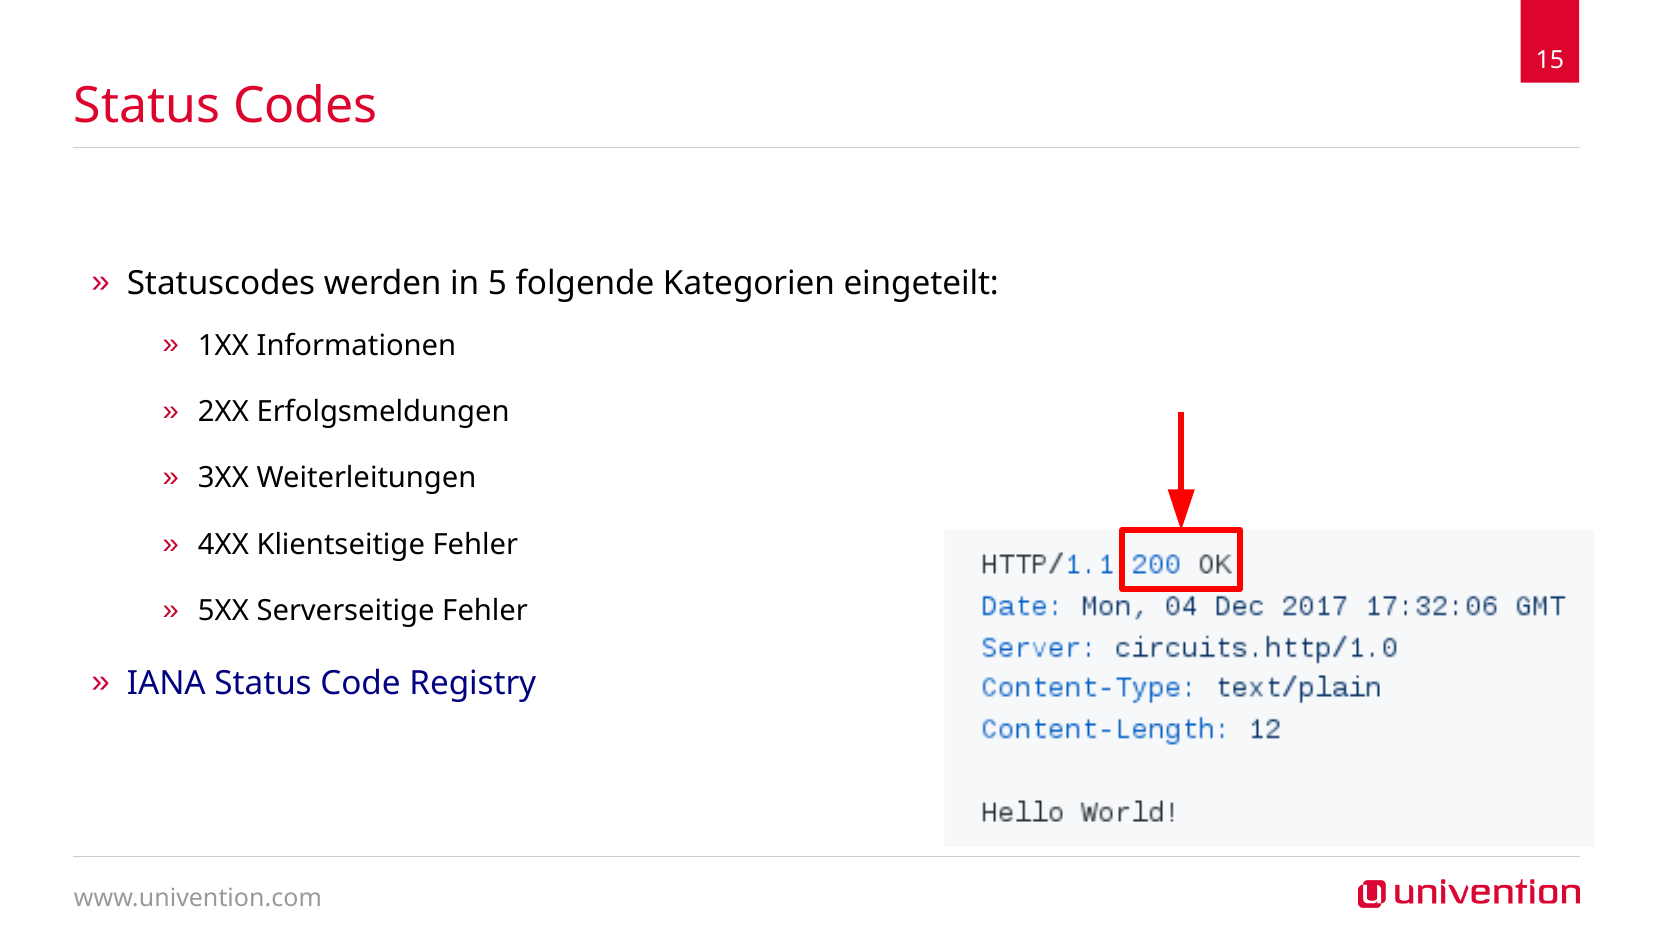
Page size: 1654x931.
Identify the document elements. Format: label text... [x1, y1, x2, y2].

picture [1125, 533, 1237, 586]
picture [944, 530, 1595, 847]
list Statuscodes werden in 5 folgende Kategorien eingeteilt: 1XX Informationen 2XX Erfolgsmeldungen 3XX Weiterleitungen 4XX Klientseitige Fehler 5XX Serverseitige Fehler IANA Status Code Registry [73, 236, 1580, 827]
title Status Codes [73, 59, 1580, 148]
picture [1358, 879, 1580, 908]
